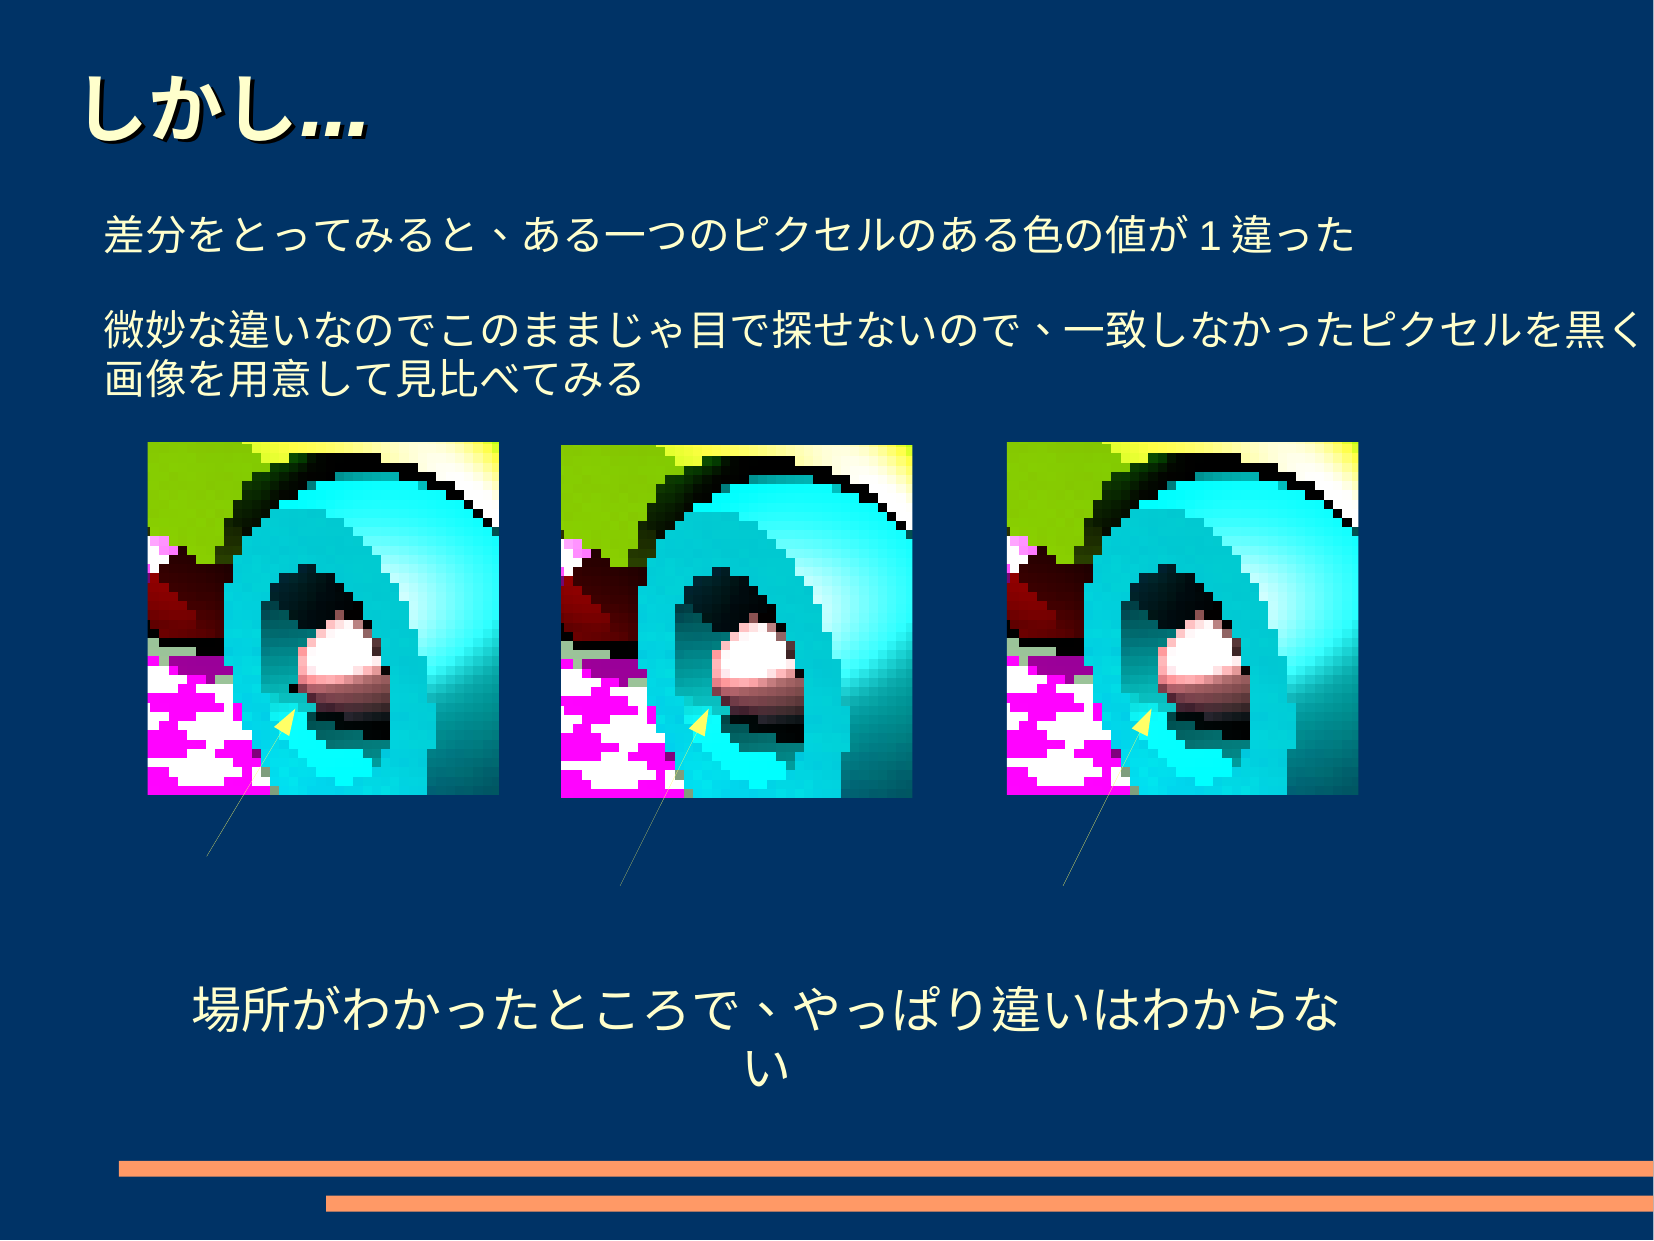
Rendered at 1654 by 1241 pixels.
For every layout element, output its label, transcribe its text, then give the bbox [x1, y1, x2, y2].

text_box 差分をとってみると、ある一つのピクセルのある色の値が1違った 微妙な違いなのでこのままじゃ目で探せないので、一致しなかったピクセルを黒くした 画像を用意して見比べてみる [88, 204, 1589, 414]
picture [561, 445, 913, 798]
text_box しかし… [59, 59, 375, 162]
text_box 場所がわかったところで、やっぱり違いはわからない [177, 974, 1359, 1093]
picture [1006, 442, 1359, 795]
picture [147, 442, 499, 795]
title [59, 42, 1410, 175]
